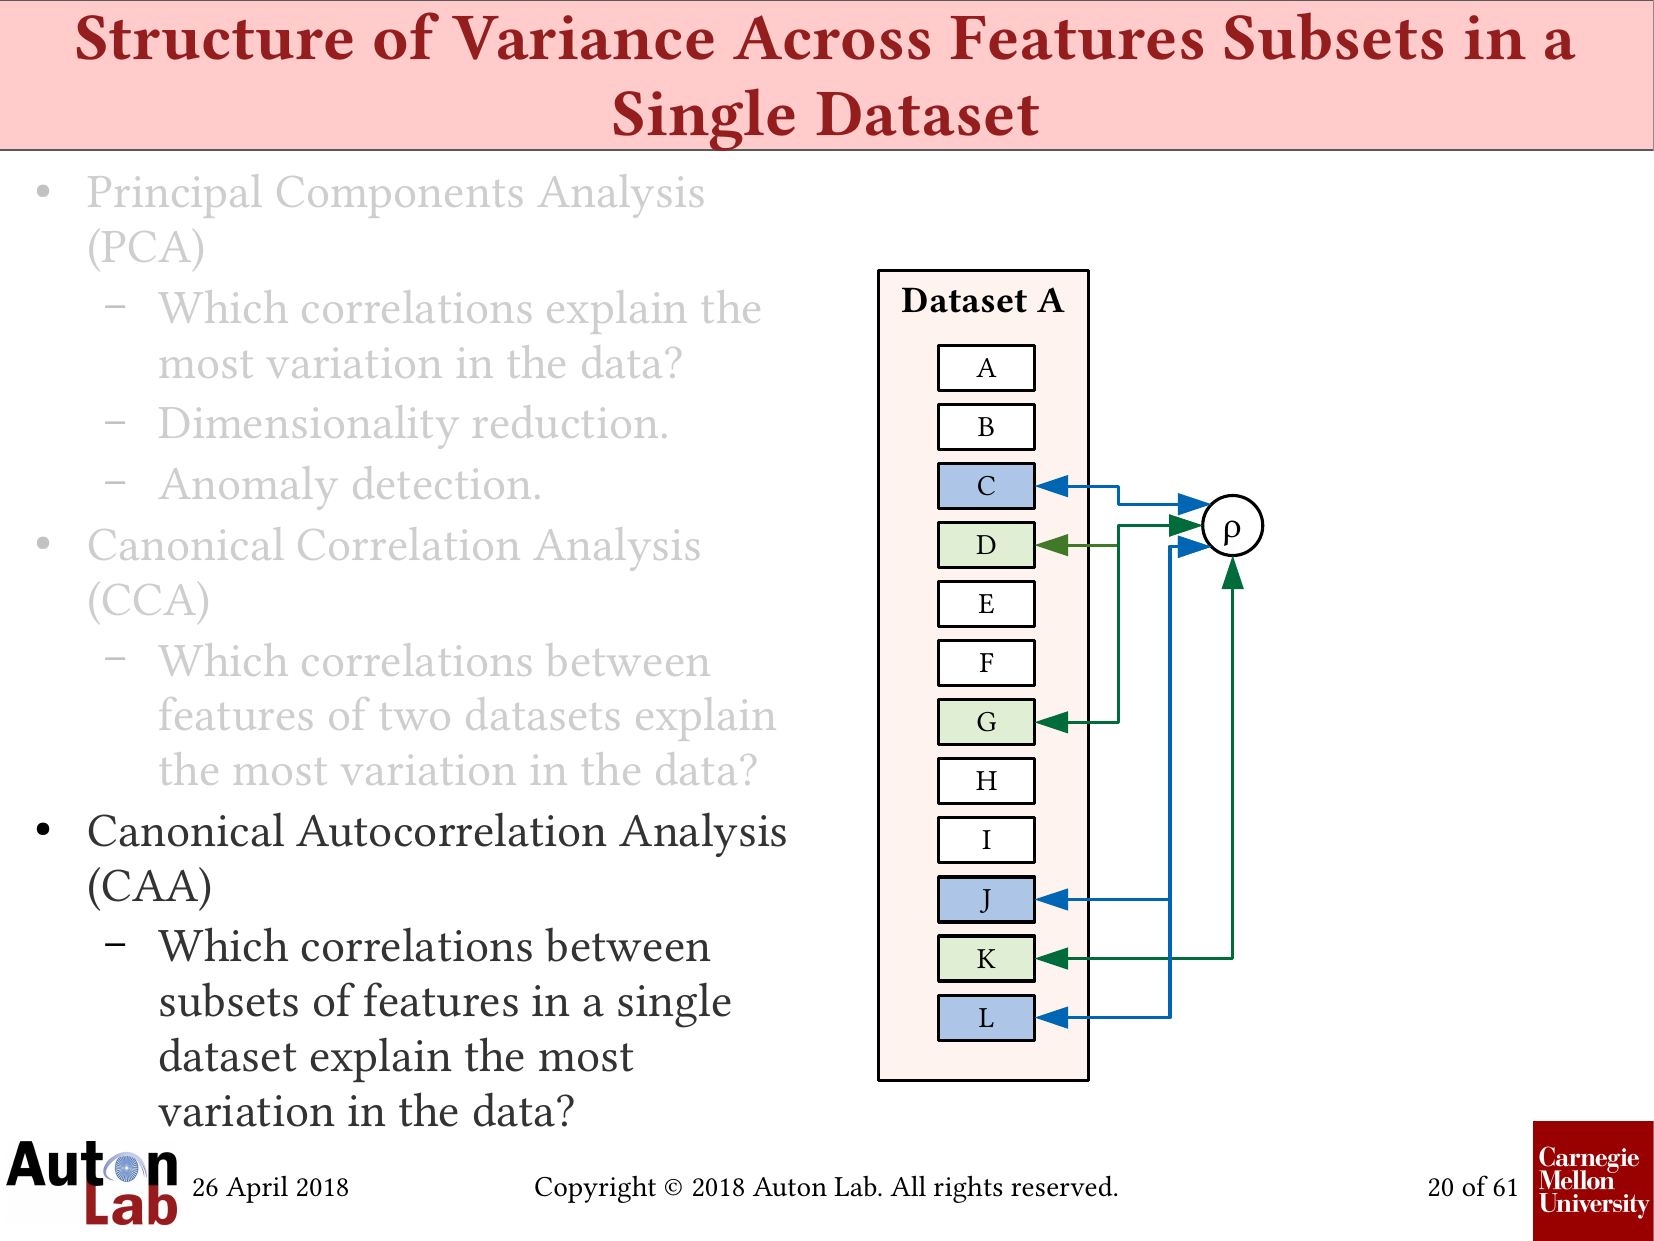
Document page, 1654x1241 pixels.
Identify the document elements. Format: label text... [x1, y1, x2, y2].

text_box E [938, 581, 1035, 627]
text_box G [938, 699, 1035, 745]
text_box L [938, 995, 1035, 1041]
picture [6, 1141, 177, 1225]
text_box I [938, 817, 1035, 863]
text_box H [938, 758, 1035, 804]
list Principal Components Analysis (PCA) Which correlations explain the most variation in the data? Dimensionality reduction. Anomaly detection. Canonical Correlation Analysis (CCA) Which correlations between features of two datasets explain the most variation in the data? Canonical Autocorrelation Analysis (CAA) Which correlations between subsets of features in a single dataset explain the most variation in the data? [16, 811, 808, 1115]
text_box B [938, 404, 1035, 450]
text_box A [938, 345, 1035, 391]
text_box F [938, 640, 1035, 686]
text_box [16, 165, 808, 811]
picture [1533, 1121, 1654, 1241]
text_box ρ [1202, 495, 1263, 556]
text_box Dataset A [878, 270, 1089, 1081]
text_box C [938, 463, 1035, 509]
title Structure of Variance Across Features Subsets in a Single Dataset [14, 0, 1640, 153]
text_box D [938, 522, 1035, 568]
text_box K [938, 936, 1035, 982]
text_box J [938, 876, 1035, 922]
